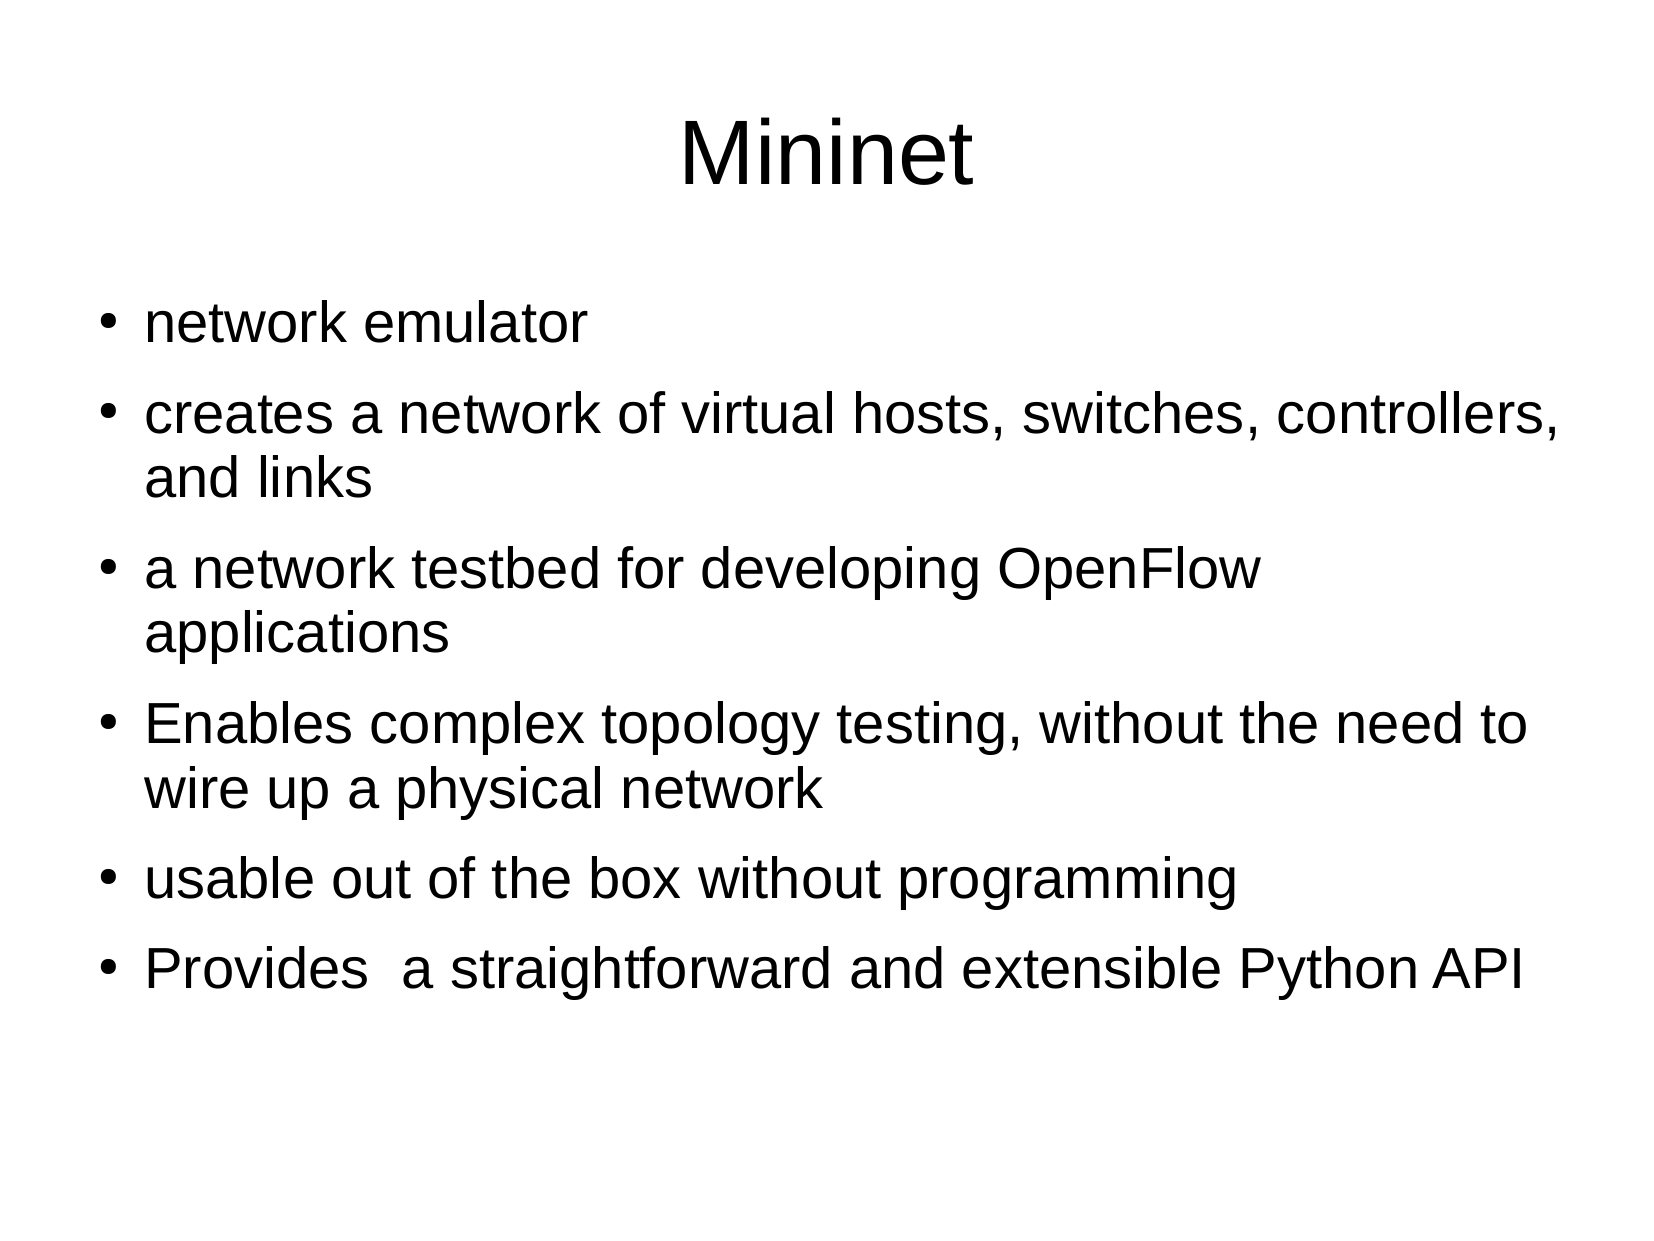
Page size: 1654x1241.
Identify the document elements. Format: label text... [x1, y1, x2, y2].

title Mininet [82, 49, 1571, 257]
list network emulator creates a network of virtual hosts, switches, controllers, and links a network testbed for developing OpenFlow applications Enables complex topology testing, without the need to wire up a physical network usable out of the box without programming Provides a straightforward and extensible Python API [82, 290, 1571, 1010]
